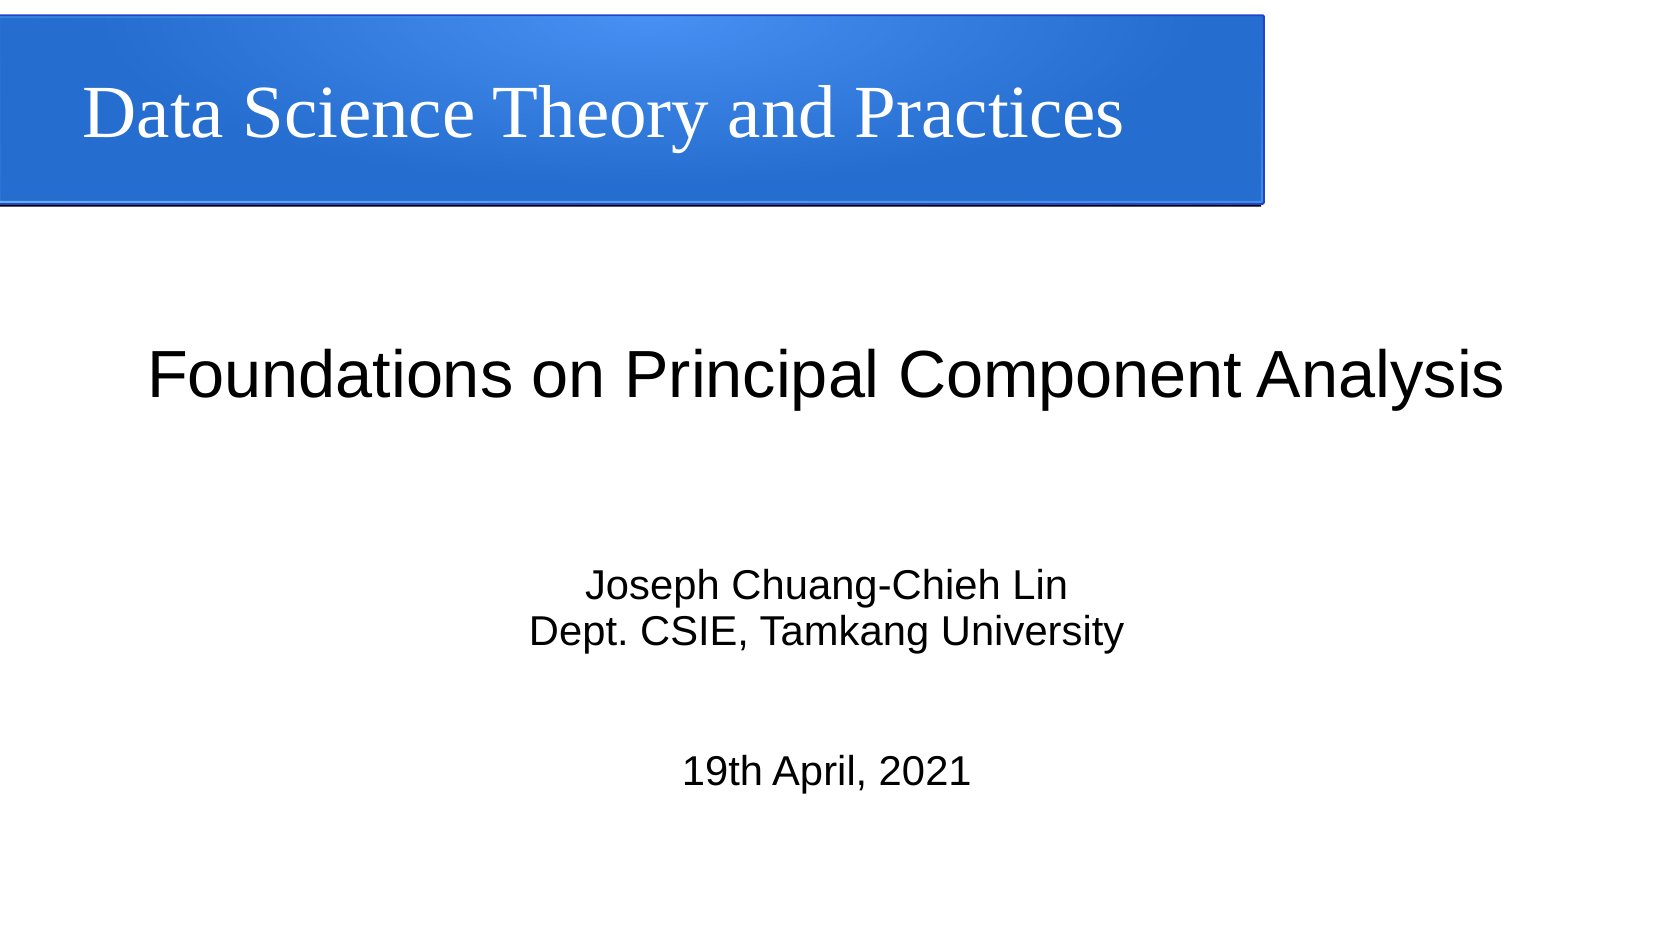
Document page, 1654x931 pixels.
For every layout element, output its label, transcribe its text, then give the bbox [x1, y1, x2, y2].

subtitle Foundations on Principal Component Analysis Joseph Chuang-Chieh Lin Dept. CSIE, Tamkang University 19th April, 2021 [82, 217, 1571, 839]
title Data Science Theory and Practices [82, 35, 1235, 189]
